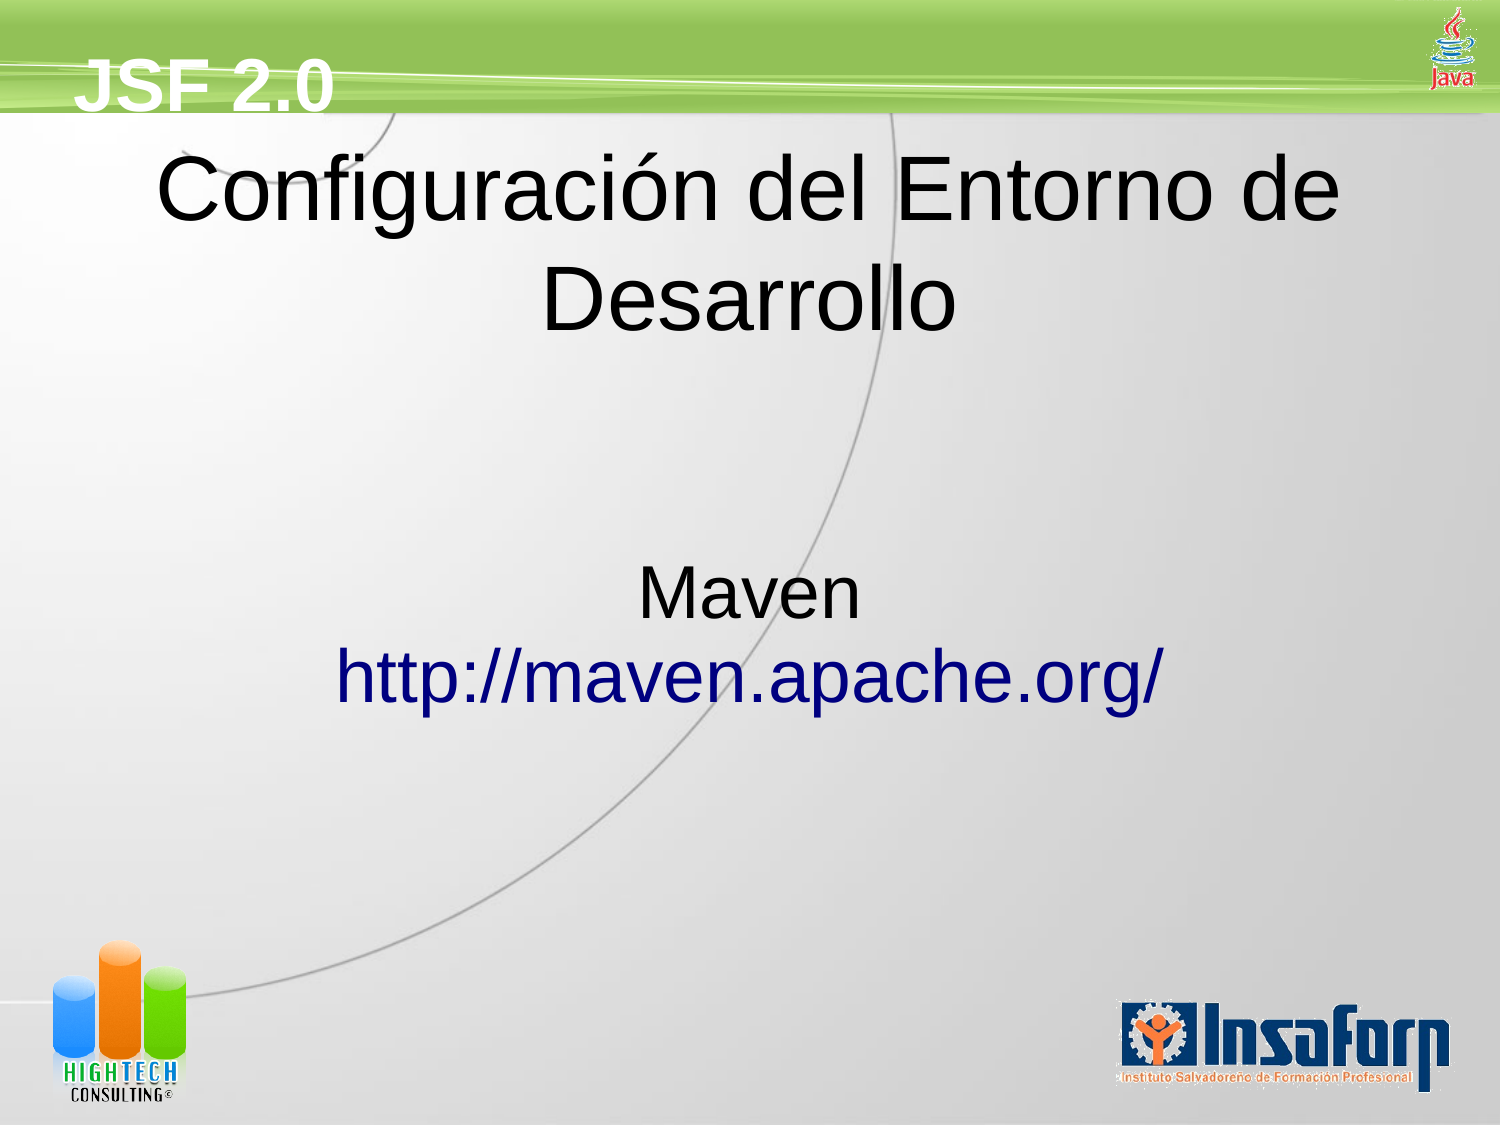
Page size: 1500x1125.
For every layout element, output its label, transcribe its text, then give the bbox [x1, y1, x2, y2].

text_box Configuración del Entorno de Desarrollo [75, 136, 1425, 263]
picture [0, 0, 1500, 1125]
subtitle Maven http://maven.apache.org/ [75, 263, 1425, 1006]
text_box JSF 2.0 [58, 29, 473, 129]
